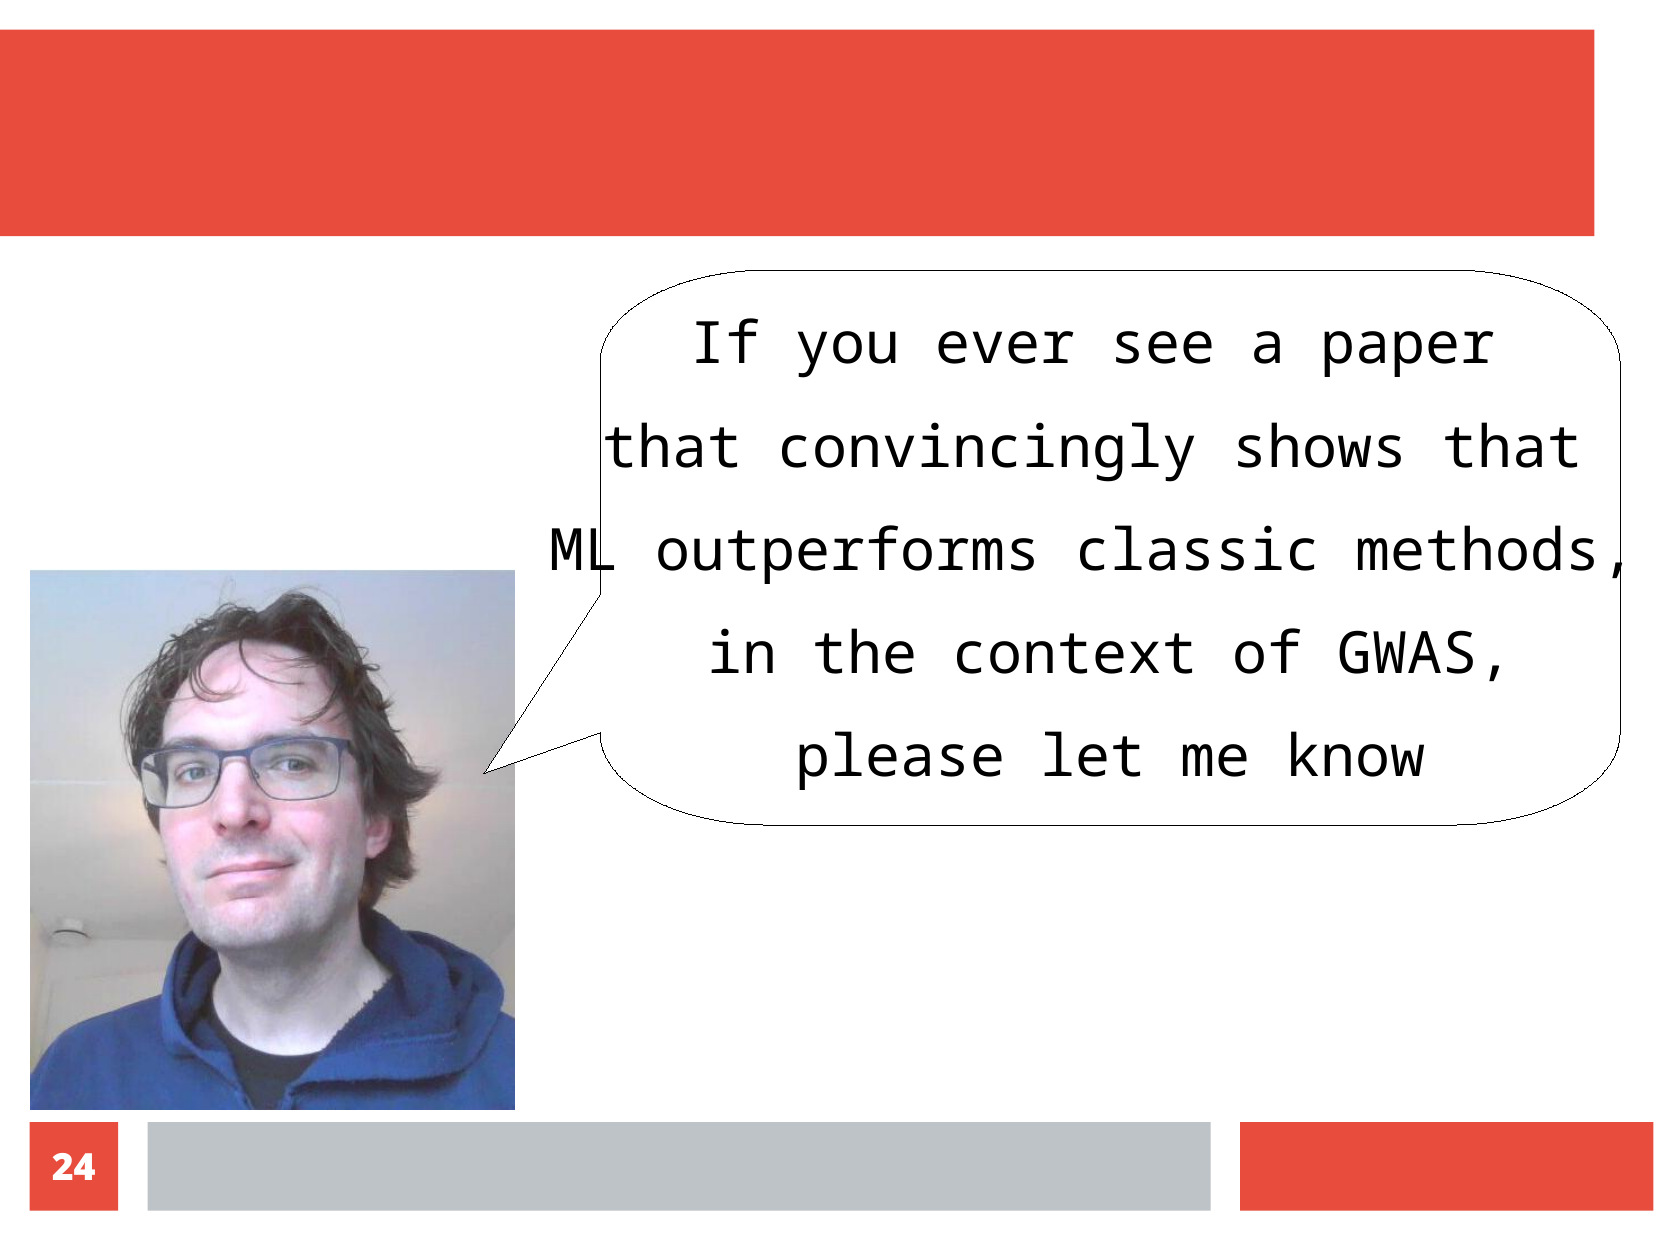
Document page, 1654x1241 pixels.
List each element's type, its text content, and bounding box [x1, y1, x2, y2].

text_box If you ever see a paper that convincingly shows that ML outperforms classic methods, in the context of GWAS, please let me know [483, 270, 1621, 826]
picture [30, 569, 515, 1111]
